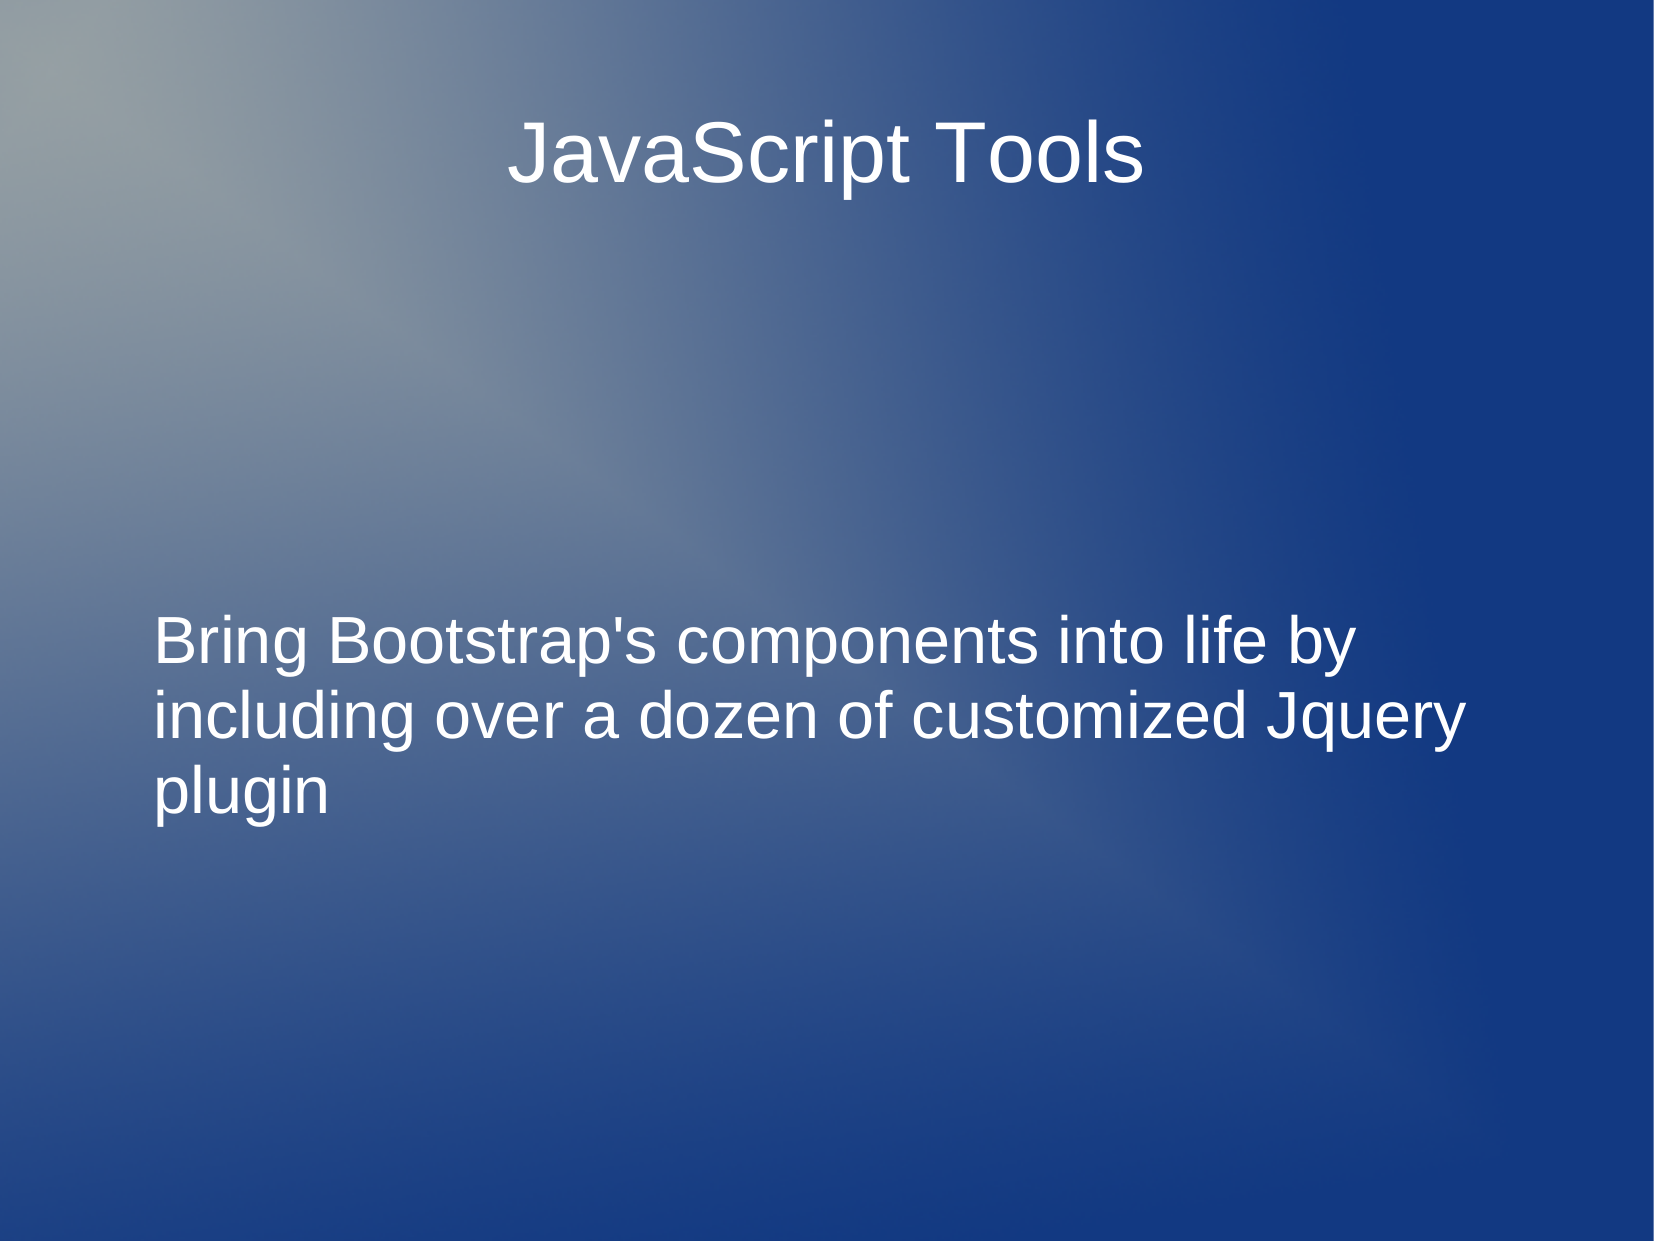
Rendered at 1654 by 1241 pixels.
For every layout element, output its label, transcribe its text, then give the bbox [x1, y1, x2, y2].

list Bring Bootstrap's components into life by including over a dozen of customized Jquery plugin [82, 290, 1571, 1241]
picture [0, 0, 1654, 1241]
title JavaScript Tools [82, 49, 1571, 257]
